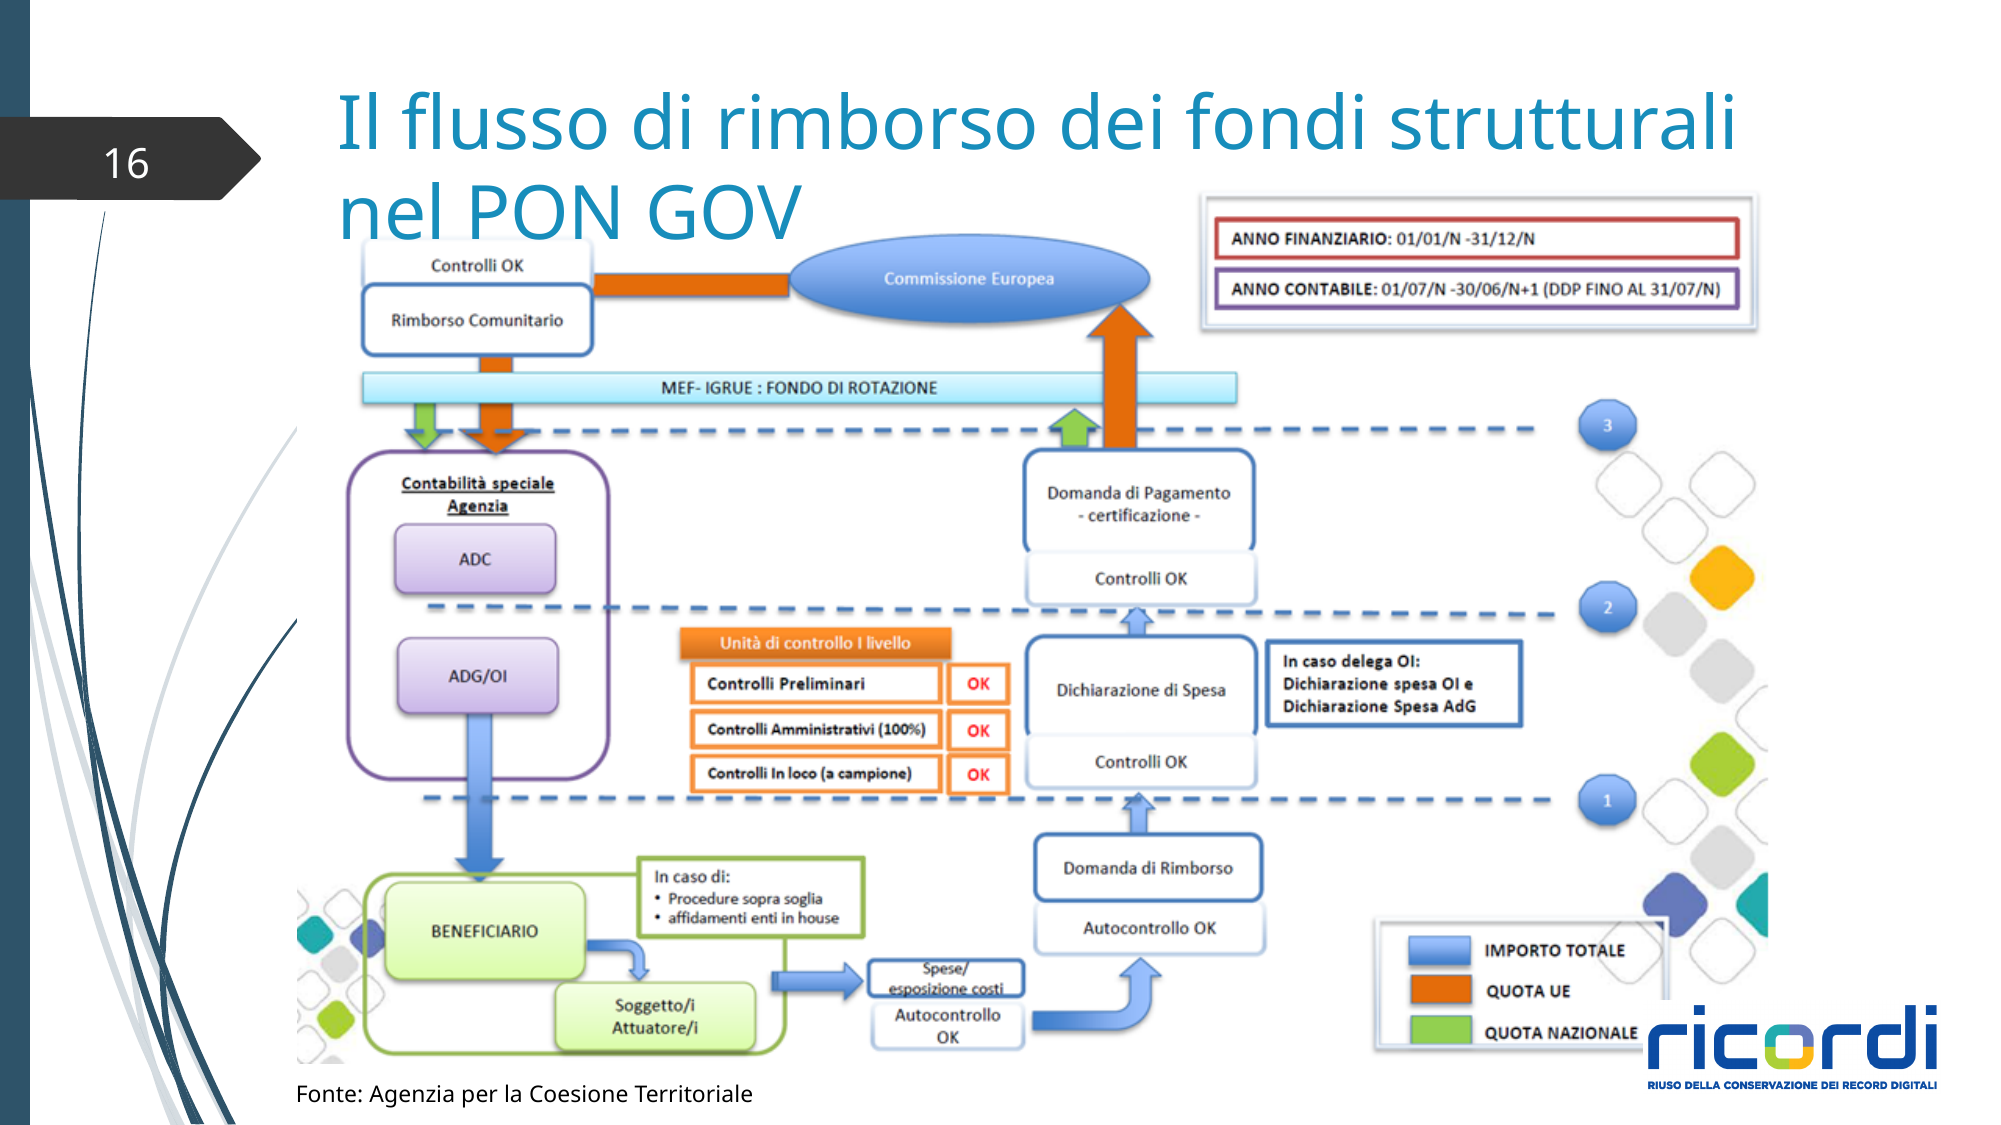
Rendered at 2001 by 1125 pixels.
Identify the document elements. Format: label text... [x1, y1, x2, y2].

picture [297, 187, 1941, 1094]
title Il flusso di rimborso dei fondi strutturali nel PON GOV [322, 66, 1941, 257]
text_box <numero> [87, 129, 216, 190]
text_box Fonte: Agenzia per la Coesione Territoriale [280, 1071, 784, 1115]
